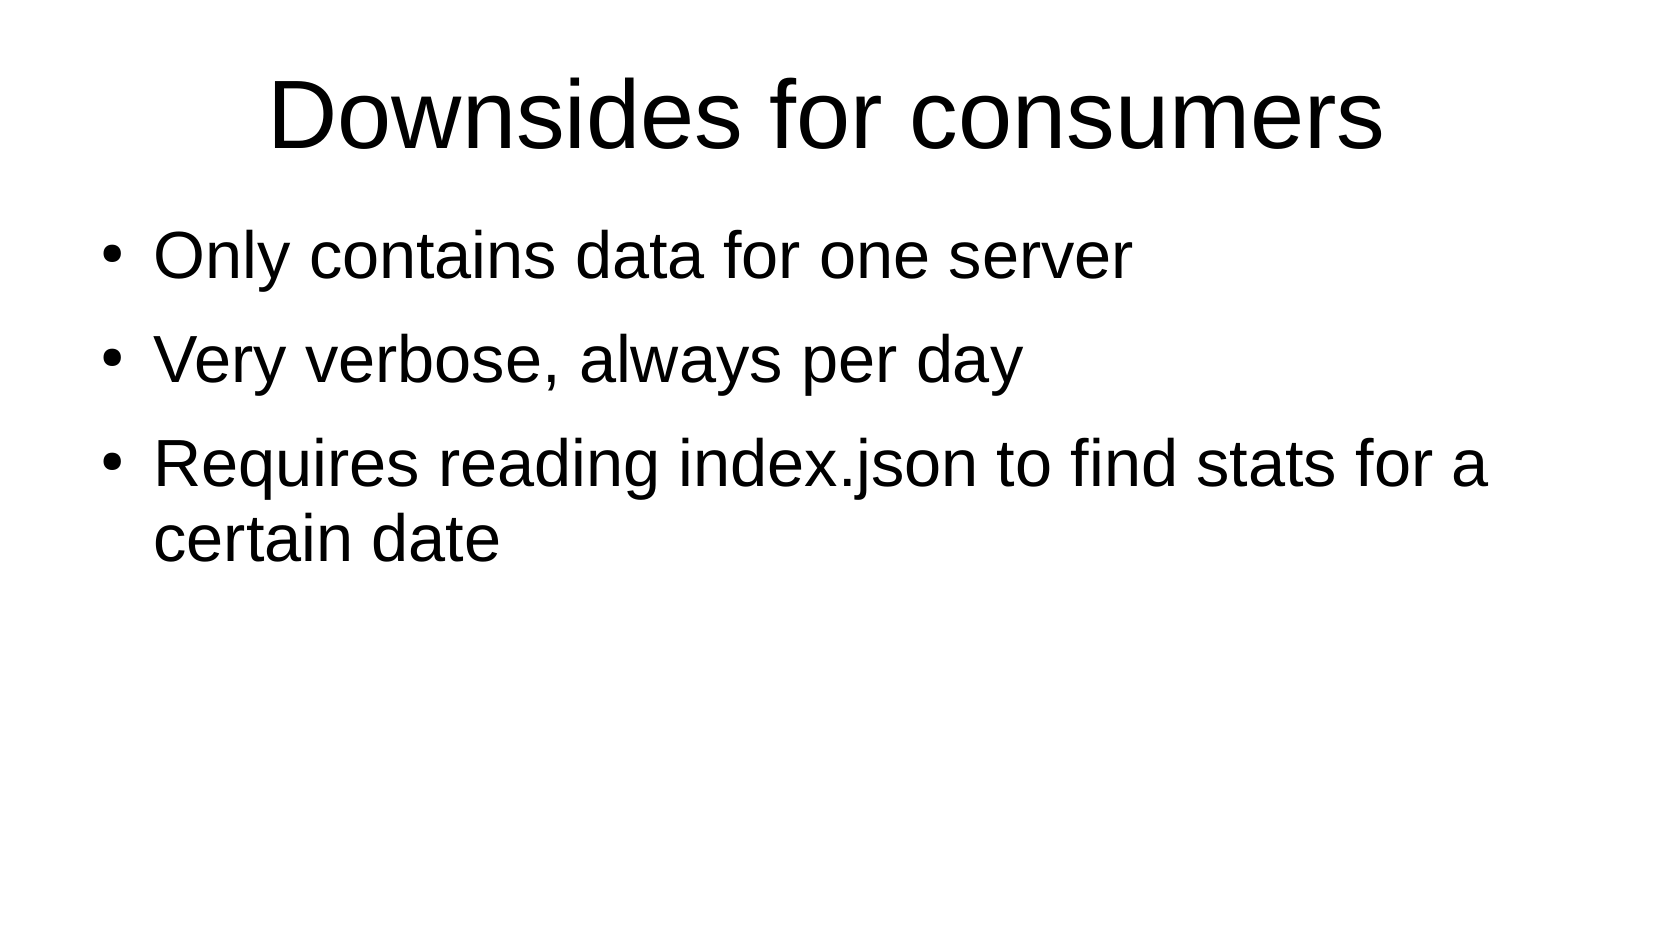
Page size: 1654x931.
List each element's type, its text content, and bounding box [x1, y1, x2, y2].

list Only contains data for one server Very verbose, always per day Requires reading index.json to find stats for a certain date [82, 217, 1571, 758]
title Downsides for consumers [82, 37, 1571, 193]
